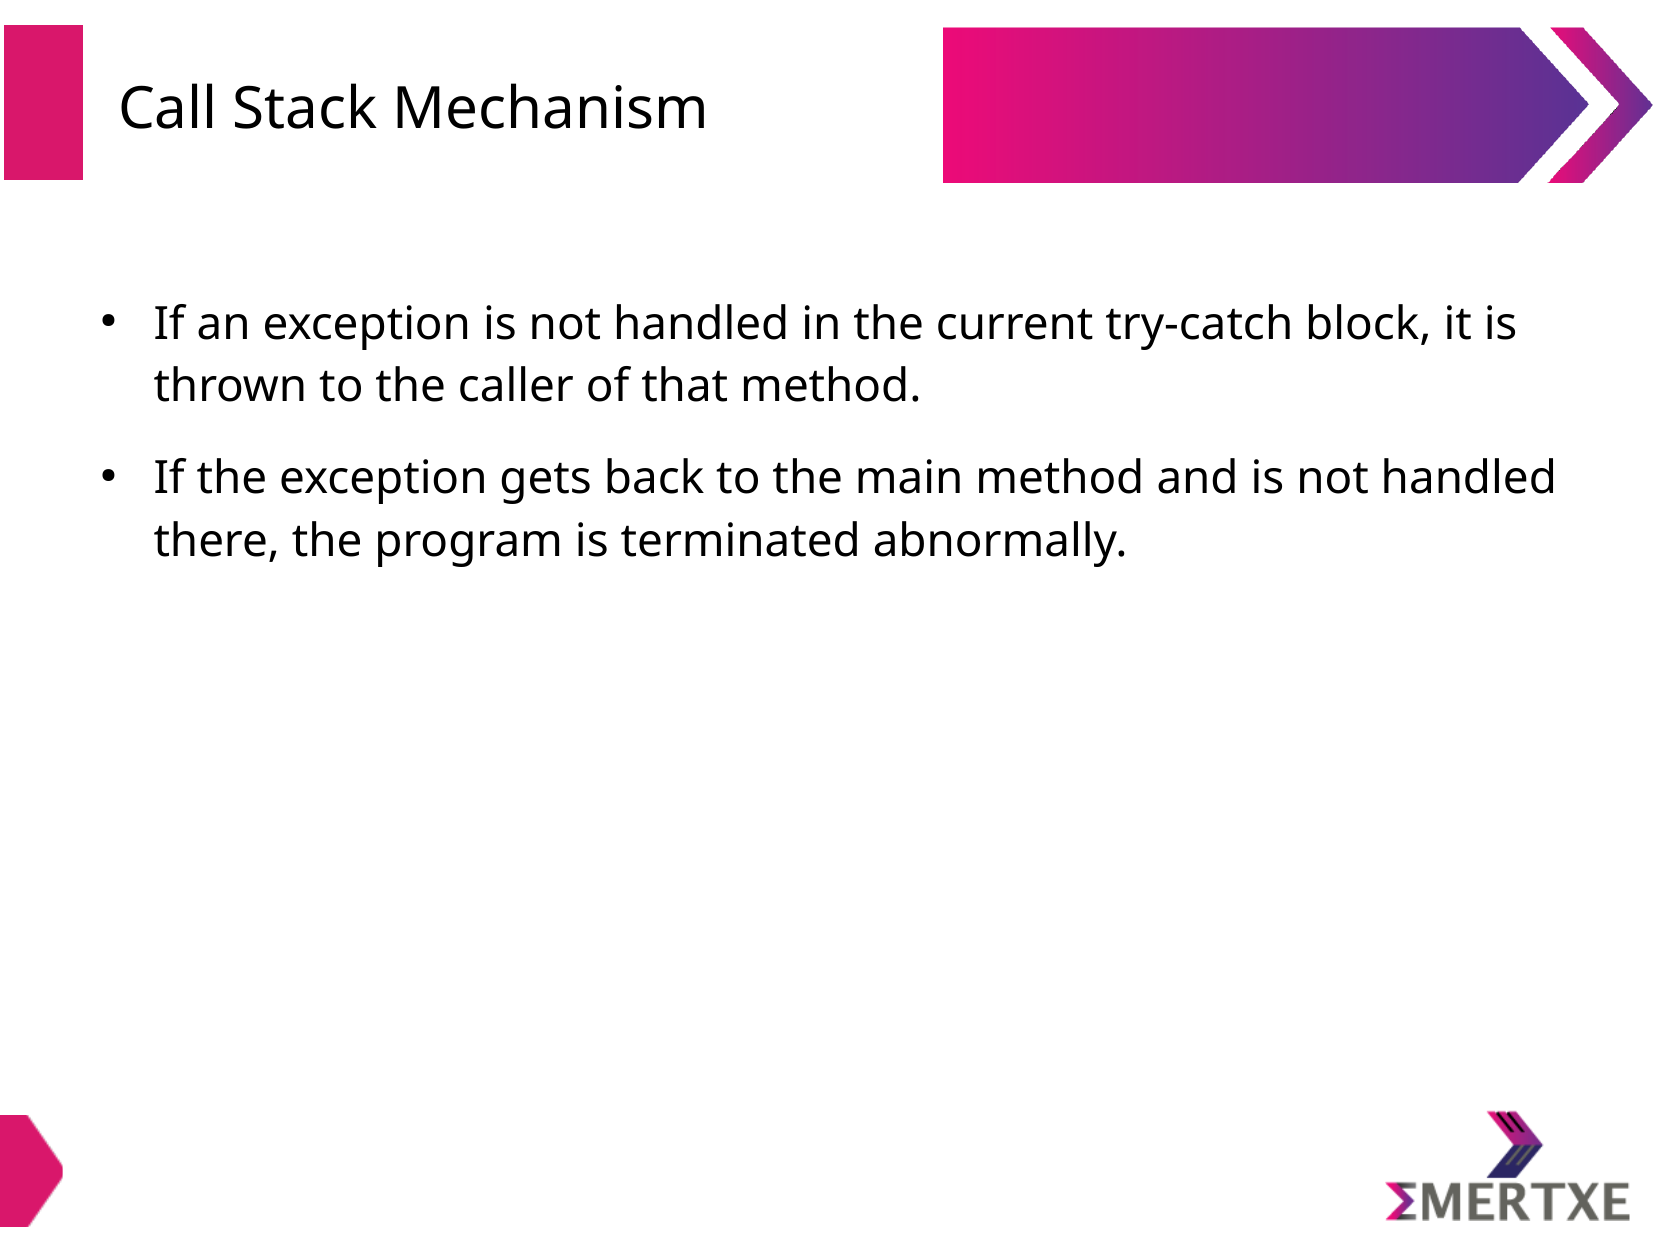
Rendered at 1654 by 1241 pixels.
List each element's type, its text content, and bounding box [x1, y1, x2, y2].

title Call Stack Mechanism [82, 2, 1571, 210]
list If an exception is not handled in the current try-catch block, it is thrown to the caller of that method. If the exception gets back to the main method and is not handled there, the program is terminated abnormally. [82, 290, 1571, 1010]
picture [1385, 1107, 1631, 1221]
picture [1571, 27, 1653, 183]
